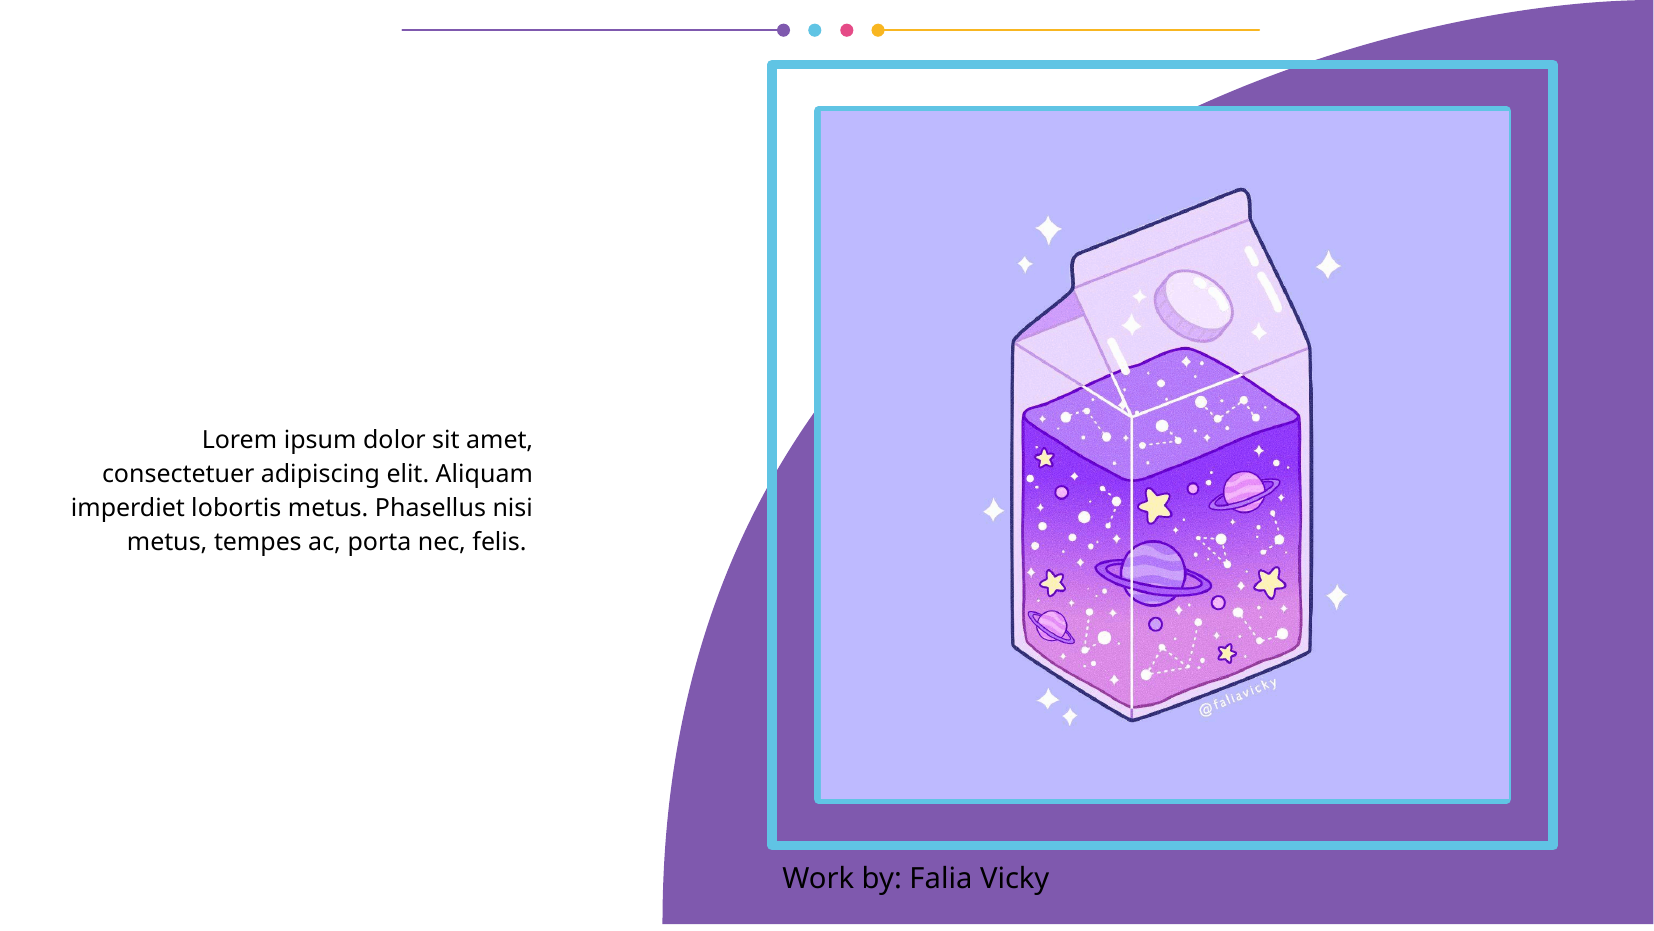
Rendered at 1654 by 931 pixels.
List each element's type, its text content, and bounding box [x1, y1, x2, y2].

text_box [820, 111, 1509, 800]
title Lorem ipsum dolor sit amet, consectetuer adipiscing elit. Aliquam imperdiet lobortis metus. Phasellus nisi metus, tempes ac, porta nec, felis. [69, 381, 534, 565]
text_box Work by: Falia Vicky [767, 849, 1066, 905]
